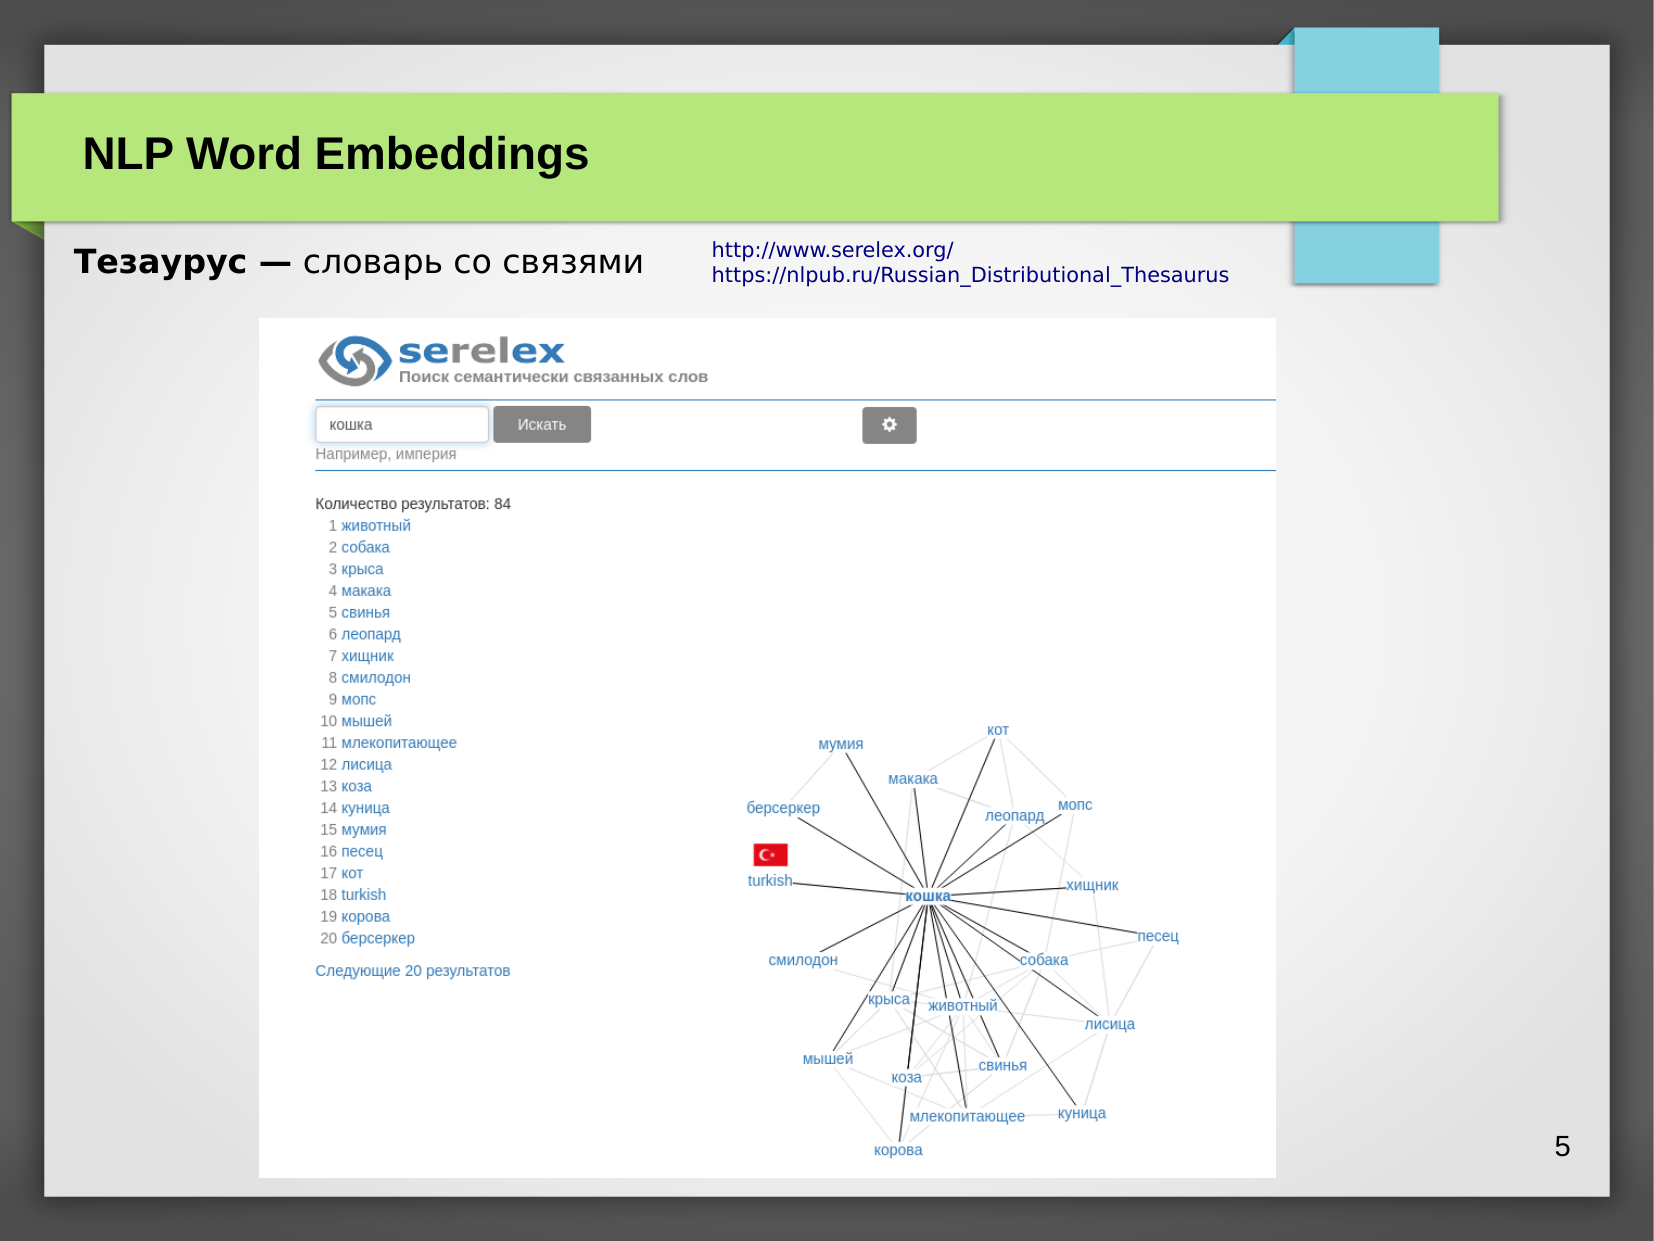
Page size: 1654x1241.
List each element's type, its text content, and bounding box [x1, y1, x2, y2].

title NLP Word Embeddings [82, 121, 1489, 187]
text_box http://www.serelex.org/ https://nlpub.ru/Russian_Distributional_Thesaurus [696, 231, 1339, 319]
picture [0, 0, 1654, 1241]
text_box Тезаурус — словарь со связями [59, 235, 780, 290]
